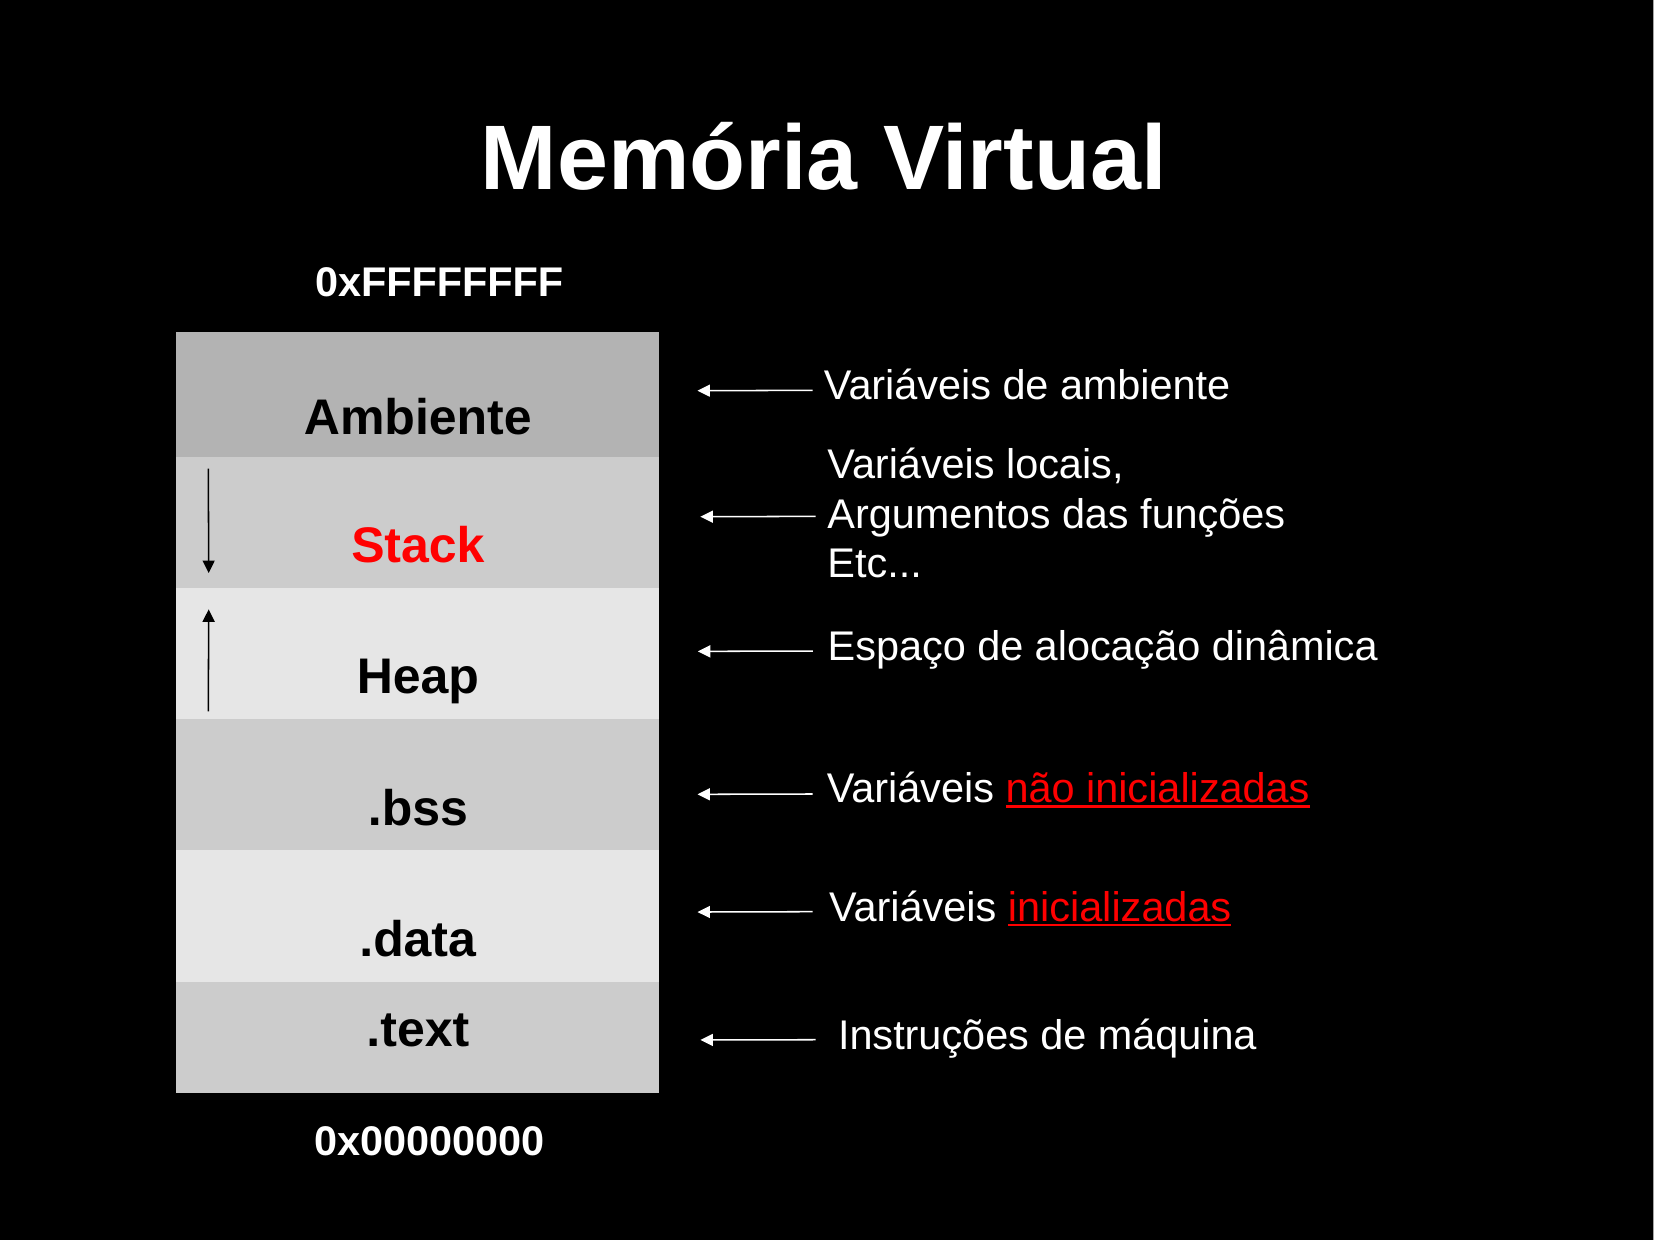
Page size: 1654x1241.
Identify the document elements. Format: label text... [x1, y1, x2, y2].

text_box 0xFFFFFFFF [300, 247, 560, 314]
table_cell .text [176, 982, 659, 1093]
text_box Variáveis inicializadas [814, 872, 1250, 939]
text_box Variáveis de ambiente [809, 350, 1250, 417]
table_cell Stack [176, 457, 659, 588]
table_cell Heap [176, 588, 659, 719]
text_box 0x00000000 [299, 1106, 559, 1173]
text_box Instruções de máquina [823, 1000, 1274, 1067]
table_cell .bss [176, 719, 659, 850]
table_cell .data [176, 850, 659, 982]
text_box Variáveis não inicializadas [812, 754, 1328, 821]
text_box Espaço de alocação dinâmica [812, 611, 1394, 679]
table_header Ambiente [176, 332, 659, 457]
title Memória Virtual [82, 23, 1566, 283]
text_box Variáveis locais, Argumentos das funções Etc... [812, 429, 1302, 595]
